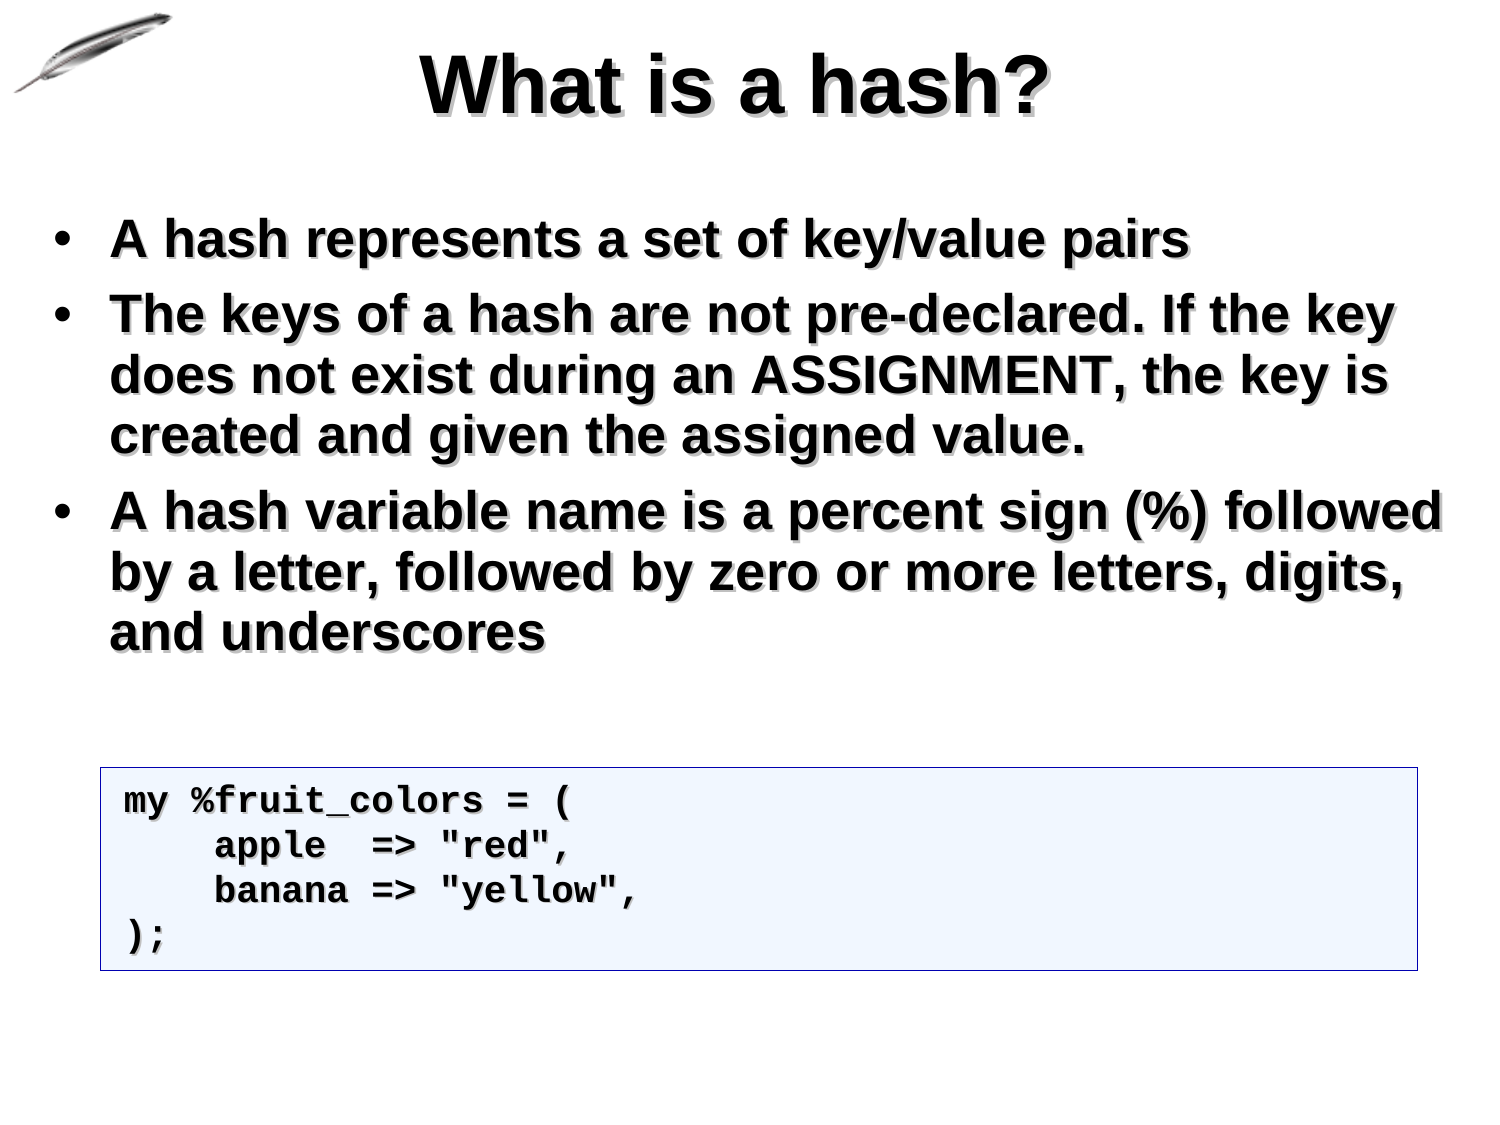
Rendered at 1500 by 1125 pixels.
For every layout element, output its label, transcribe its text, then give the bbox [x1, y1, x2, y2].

title What is a hash? [419, 0, 1459, 179]
text_box my %fruit_colors = ( apple => "red", banana => "yellow", ); [100, 767, 1418, 970]
list A hash represents a set of key/value pairs The keys of a hash are not pre-declared. If the key does not exist during an ASSIGNMENT, the key is created and given the assigned value. A hash variable name is a percent sign (%) followed by a letter, followed by zero or more letters, digits, and underscores [53, 207, 1447, 1084]
picture [10, 11, 178, 95]
